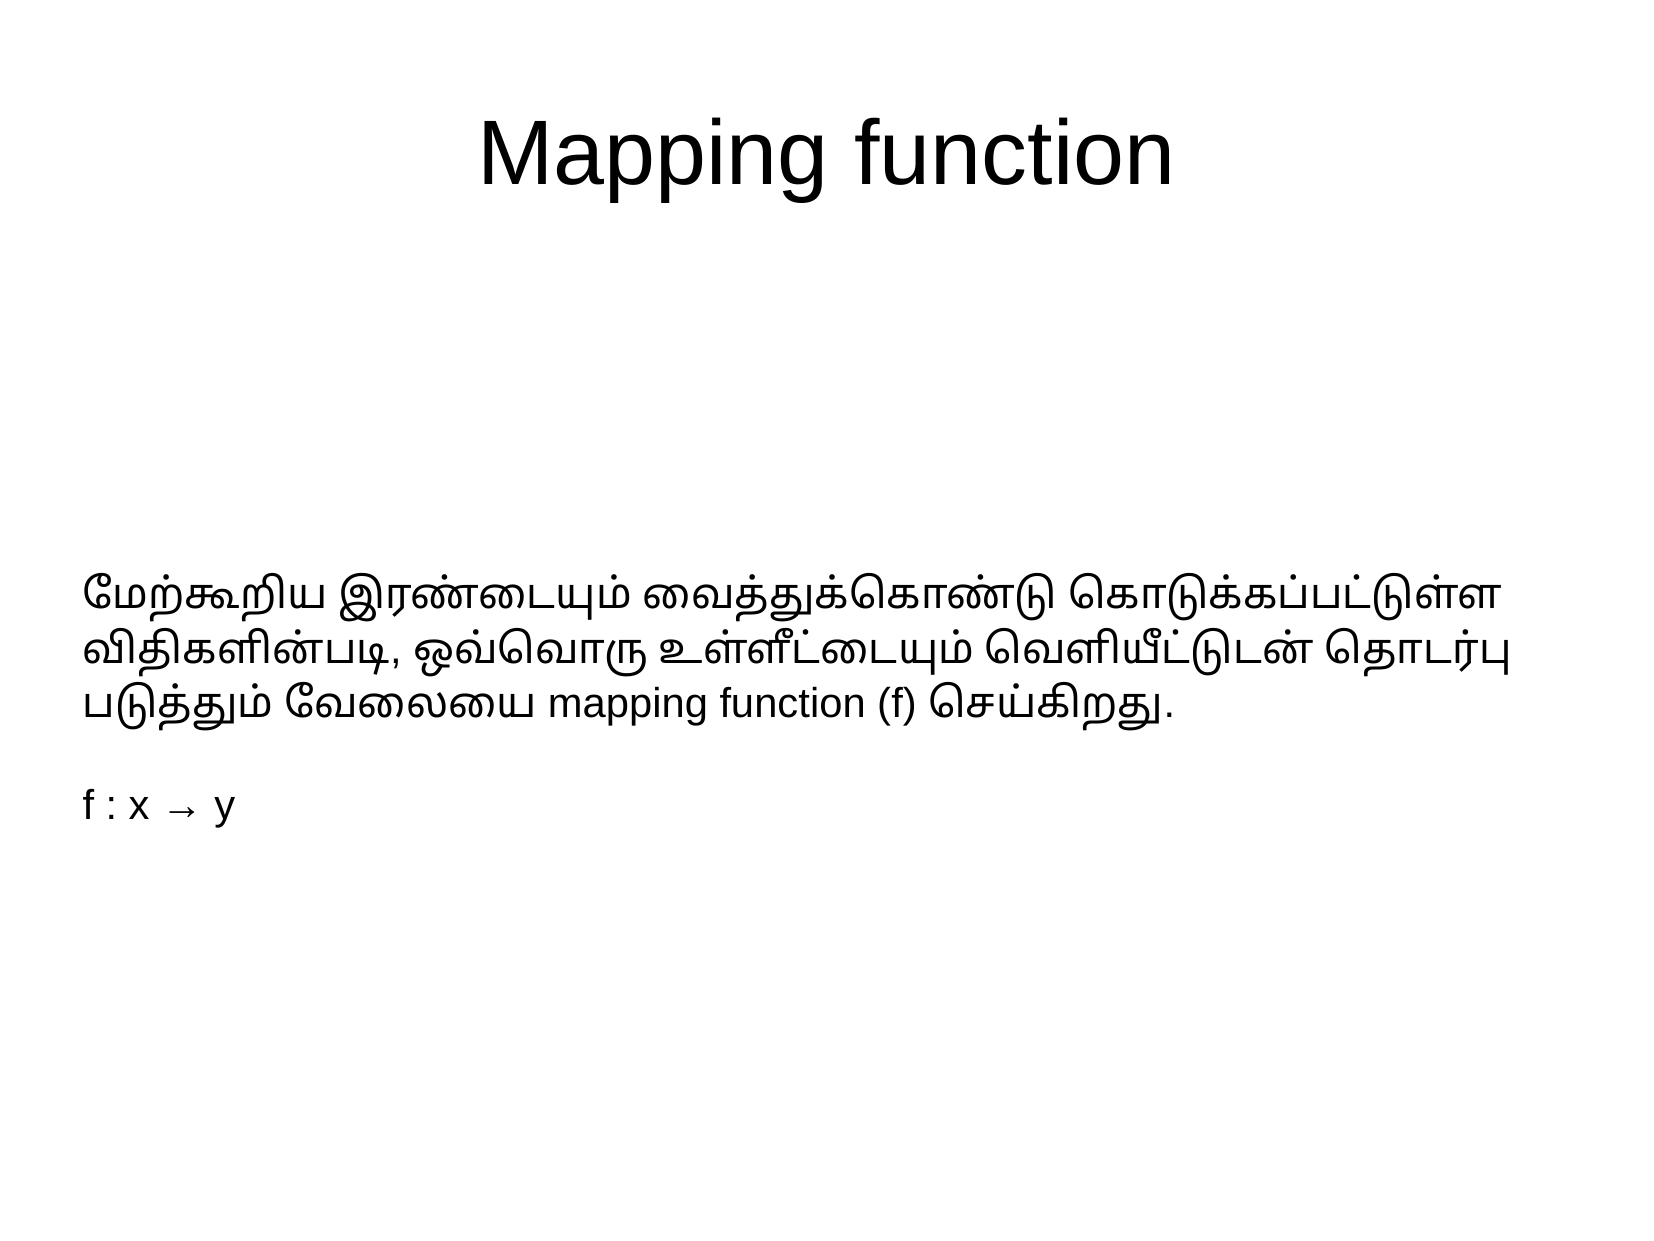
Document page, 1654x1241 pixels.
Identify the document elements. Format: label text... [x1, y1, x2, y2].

title Mapping function [82, 49, 1571, 257]
subtitle மேற்கூறிய இரண்டையும் வைத்துக்கொண்டு கொடுக்கப்பட்டுள்ள விதிகளின்படி, ஒவ்வொரு உள்ளீட்டையும் வெளியீட்டுடன் தொடர்பு படுத்தும் வேலையை mapping function (f) செய்கிறது. f : x → y [82, 290, 1571, 1109]
